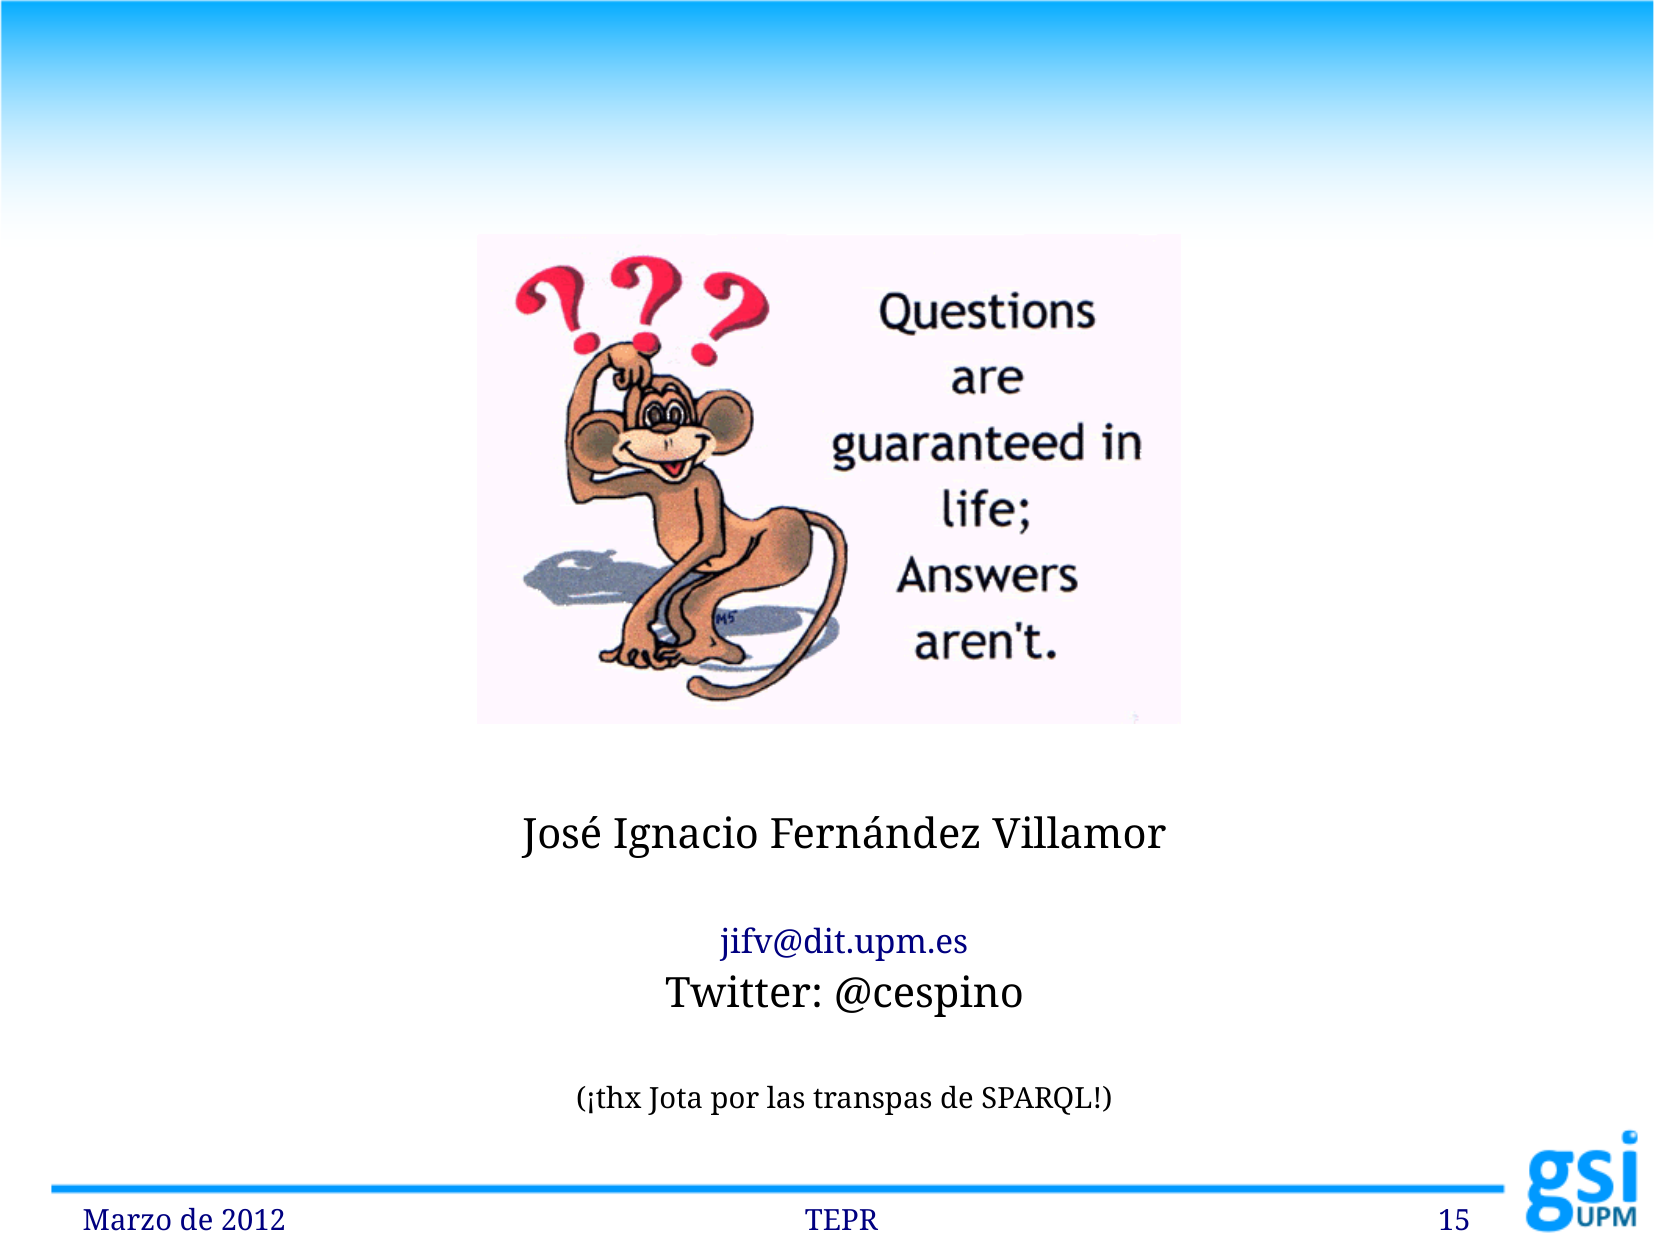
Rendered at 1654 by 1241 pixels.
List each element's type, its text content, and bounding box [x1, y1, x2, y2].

subtitle José Ignacio Fernández Villamor jifv@dit.upm.es Twitter: @cespino (¡thx Jota por las transpas de SPARQL!) [82, 297, 1571, 1102]
picture [0, 0, 1654, 1241]
